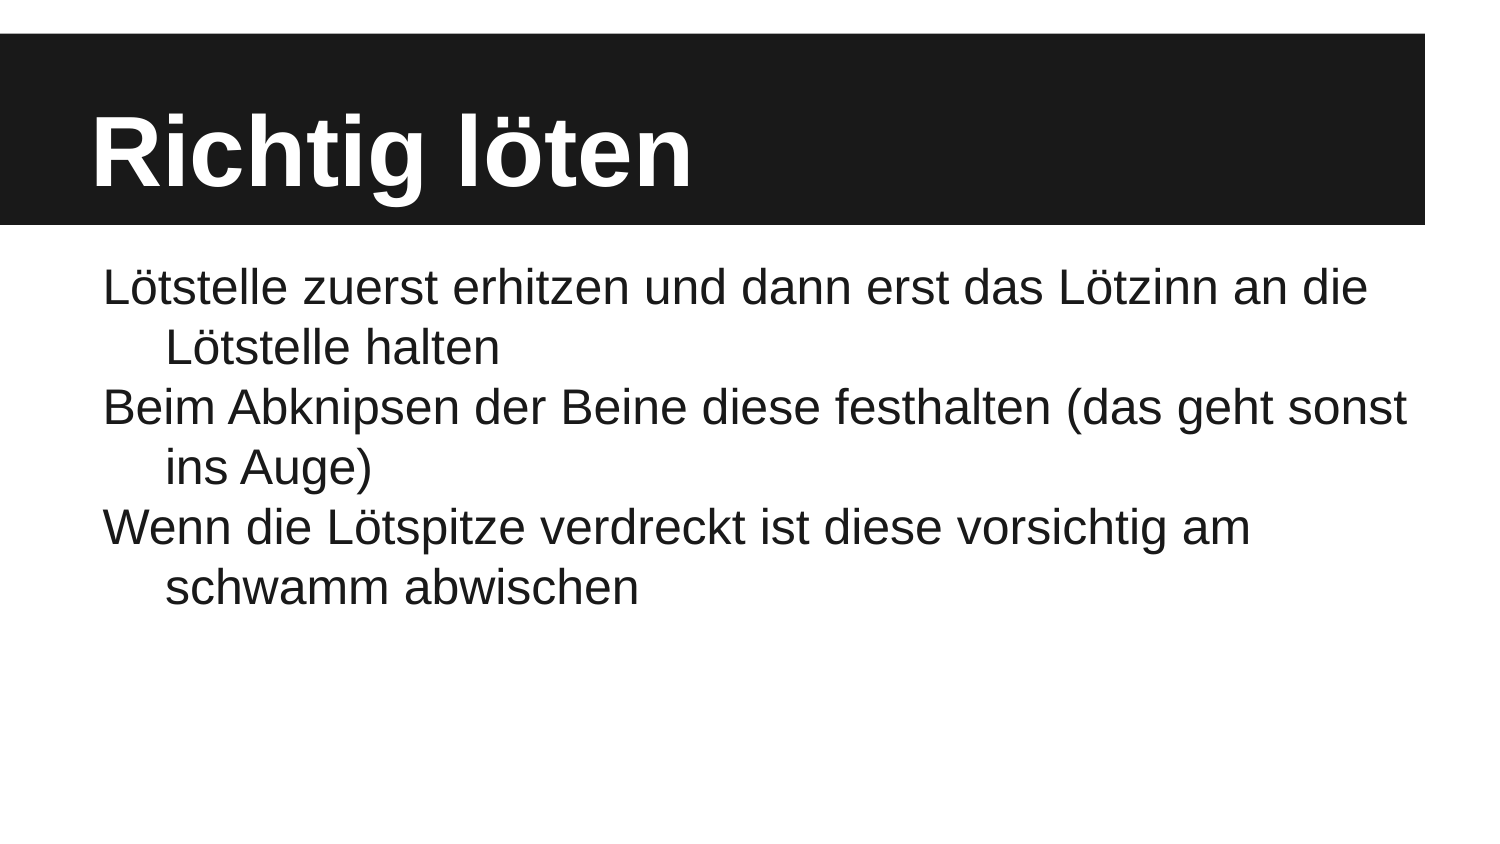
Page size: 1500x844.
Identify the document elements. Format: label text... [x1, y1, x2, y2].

title Richtig löten [75, 33, 1425, 221]
list Lötstelle zuerst erhitzen und dann erst das Lötzinn an die Lötstelle halten Beim Abknipsen der Beine diese festhalten (das geht sonst ins Auge) Wenn die Lötspitze verdreckt ist diese vorsichtig am schwamm abwischen [75, 239, 1425, 808]
